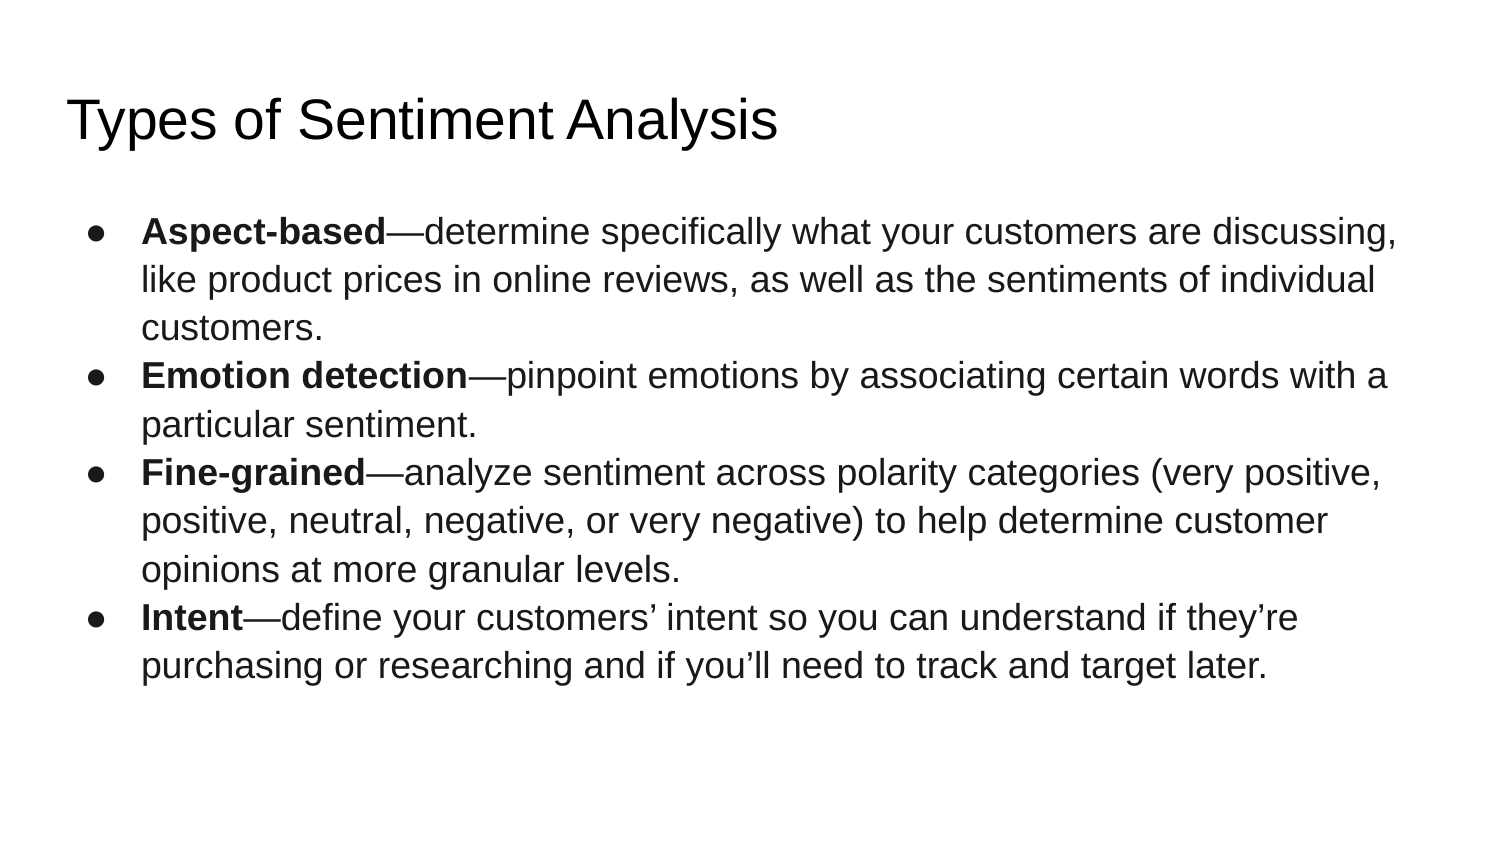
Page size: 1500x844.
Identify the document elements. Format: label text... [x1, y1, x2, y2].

title Types of Sentiment Analysis [51, 72, 1449, 167]
list Aspect-based—determine specifically what your customers are discussing, like product prices in online reviews, as well as the sentiments of individual customers. Emotion detection—pinpoint emotions by associating certain words with a particular sentiment. Fine-grained—analyze sentiment across polarity categories (very positive, positive, neutral, negative, or very negative) to help determine customer opinions at more granular levels. Intent—define your customers’ intent so you can understand if they’re purchasing or researching and if you’ll need to track and target later. [51, 189, 1449, 750]
